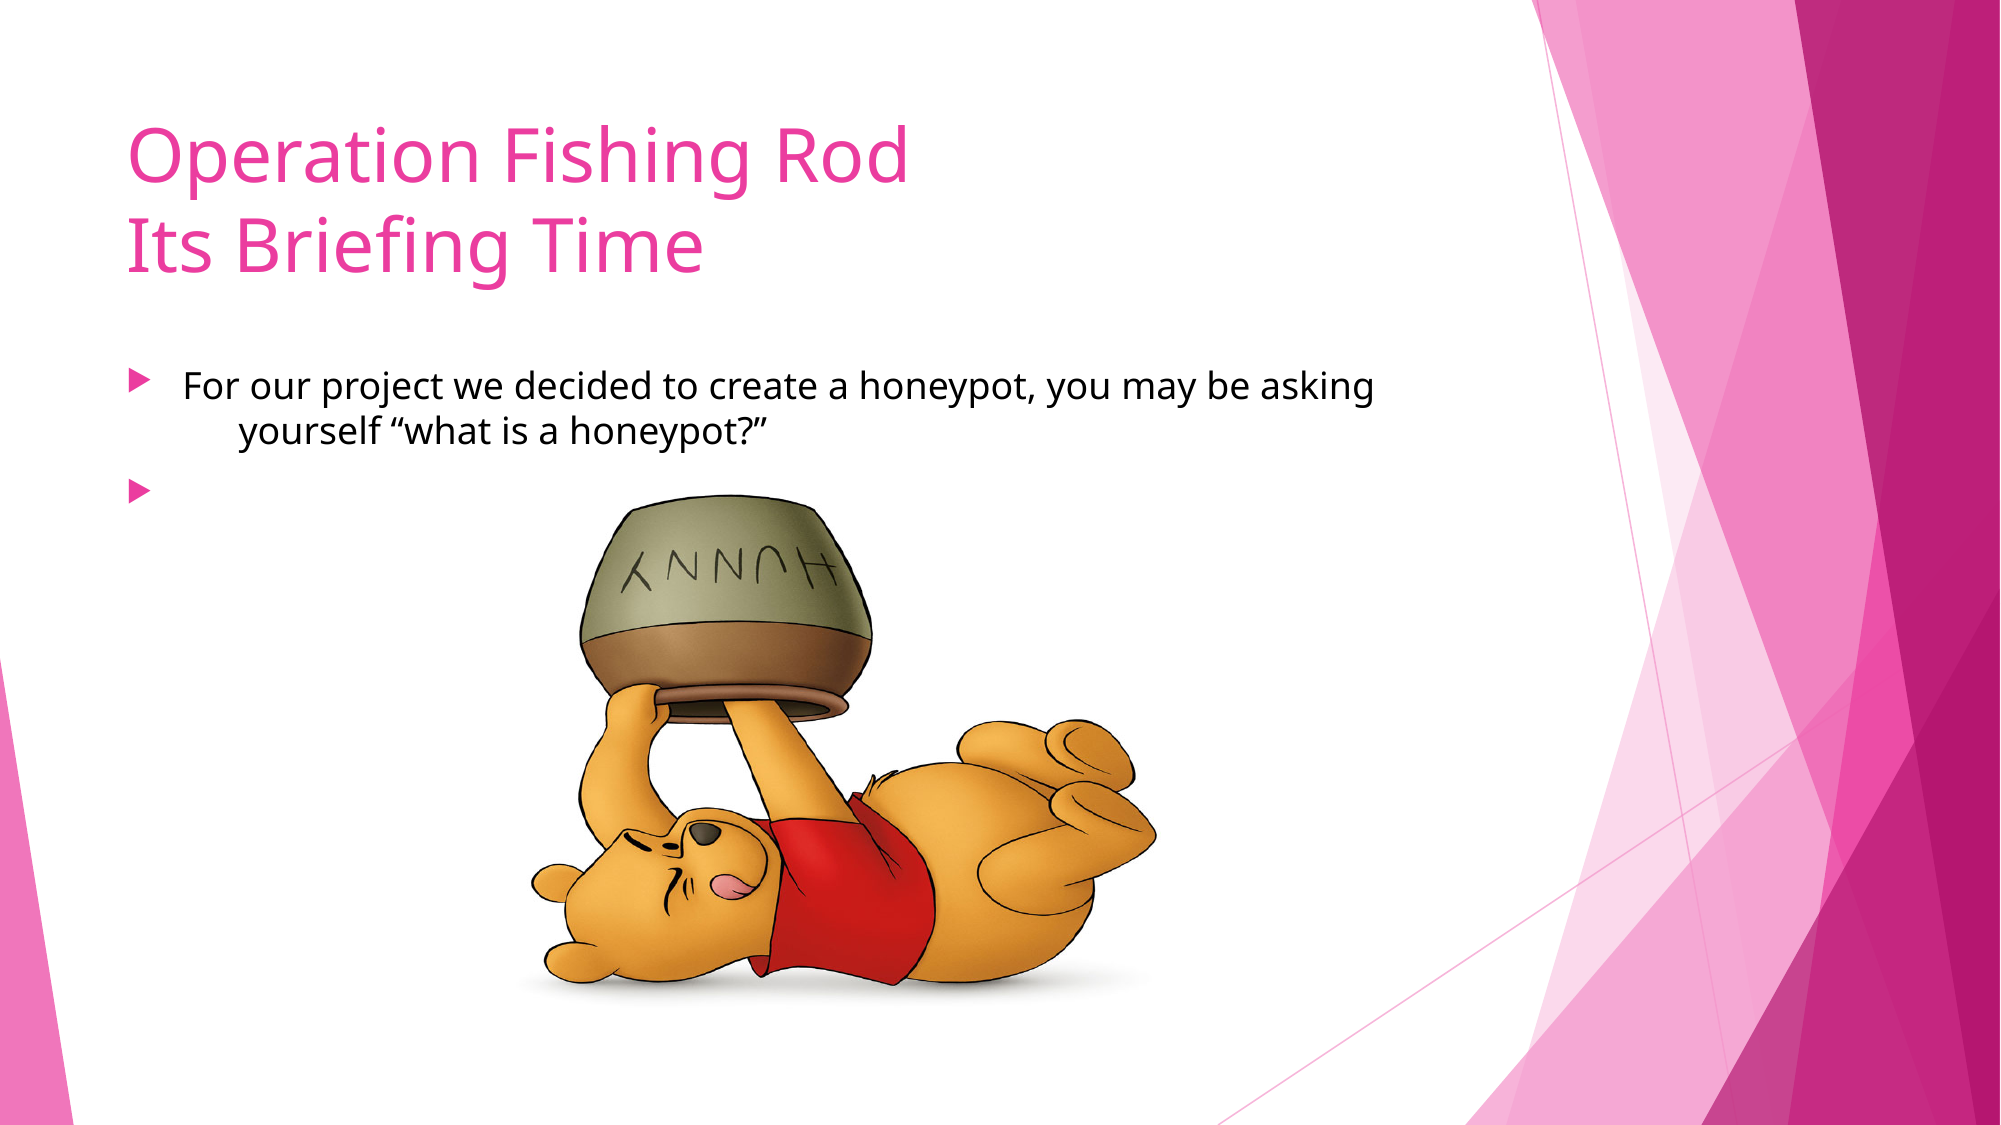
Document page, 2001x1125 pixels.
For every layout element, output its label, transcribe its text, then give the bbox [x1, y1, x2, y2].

list For our project we decided to create a honeypot, you may be asking yourself “what is a honeypot?” [111, 354, 1522, 992]
picture [410, 462, 1222, 1095]
title Operation Fishing Rod Its Briefing Time [111, 99, 1522, 317]
